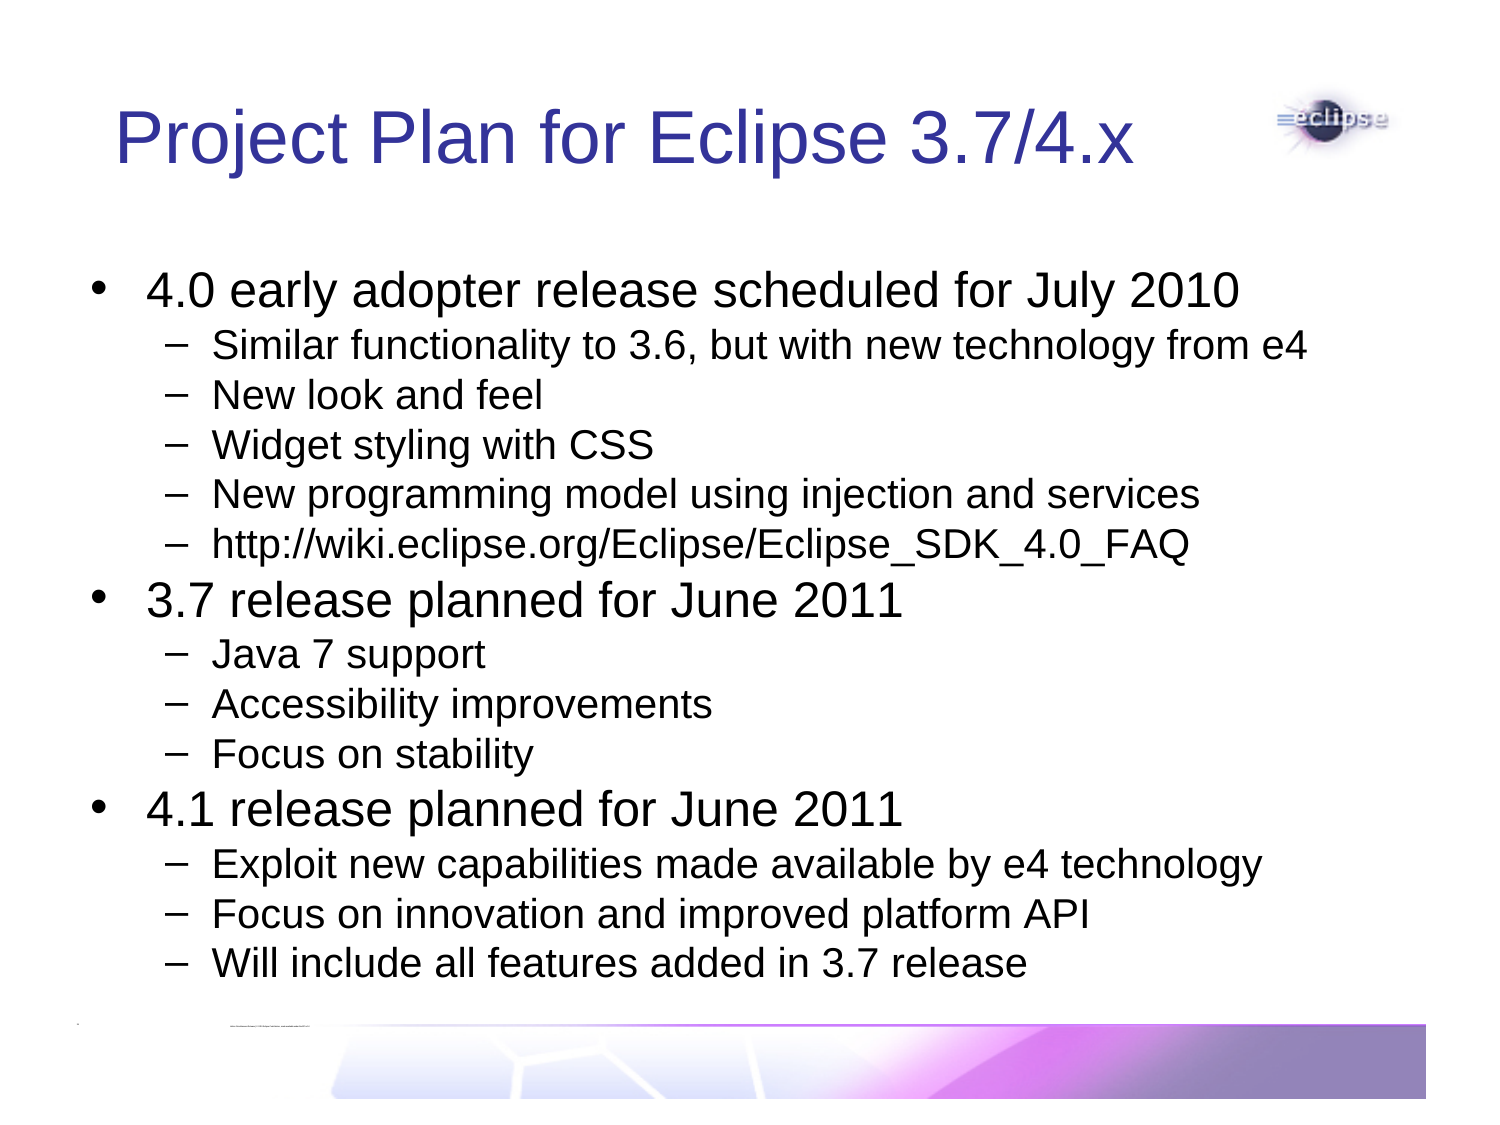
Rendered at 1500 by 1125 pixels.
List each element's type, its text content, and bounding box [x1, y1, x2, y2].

picture [1257, 42, 1408, 193]
title Project Plan for Eclipse 3.7/4.x [74, 45, 1176, 233]
list 4.0 early adopter release scheduled for July 2010 Similar functionality to 3.6, but with new technology from e4 New look and feel Widget styling with CSS New programming model using injection and services http://wiki.eclipse.org/Eclipse/Eclipse_SDK_4.0_FAQ 3.7 release planned for June 2011 Java 7 support Accessibility improvements Focus on stability 4.1 release planned for June 2011 Exploit new capabilities made available by e4 technology Focus on innovation and improved platform API Will include all features added in 3.7 release [75, 262, 1426, 1006]
picture [225, 1024, 1426, 1099]
